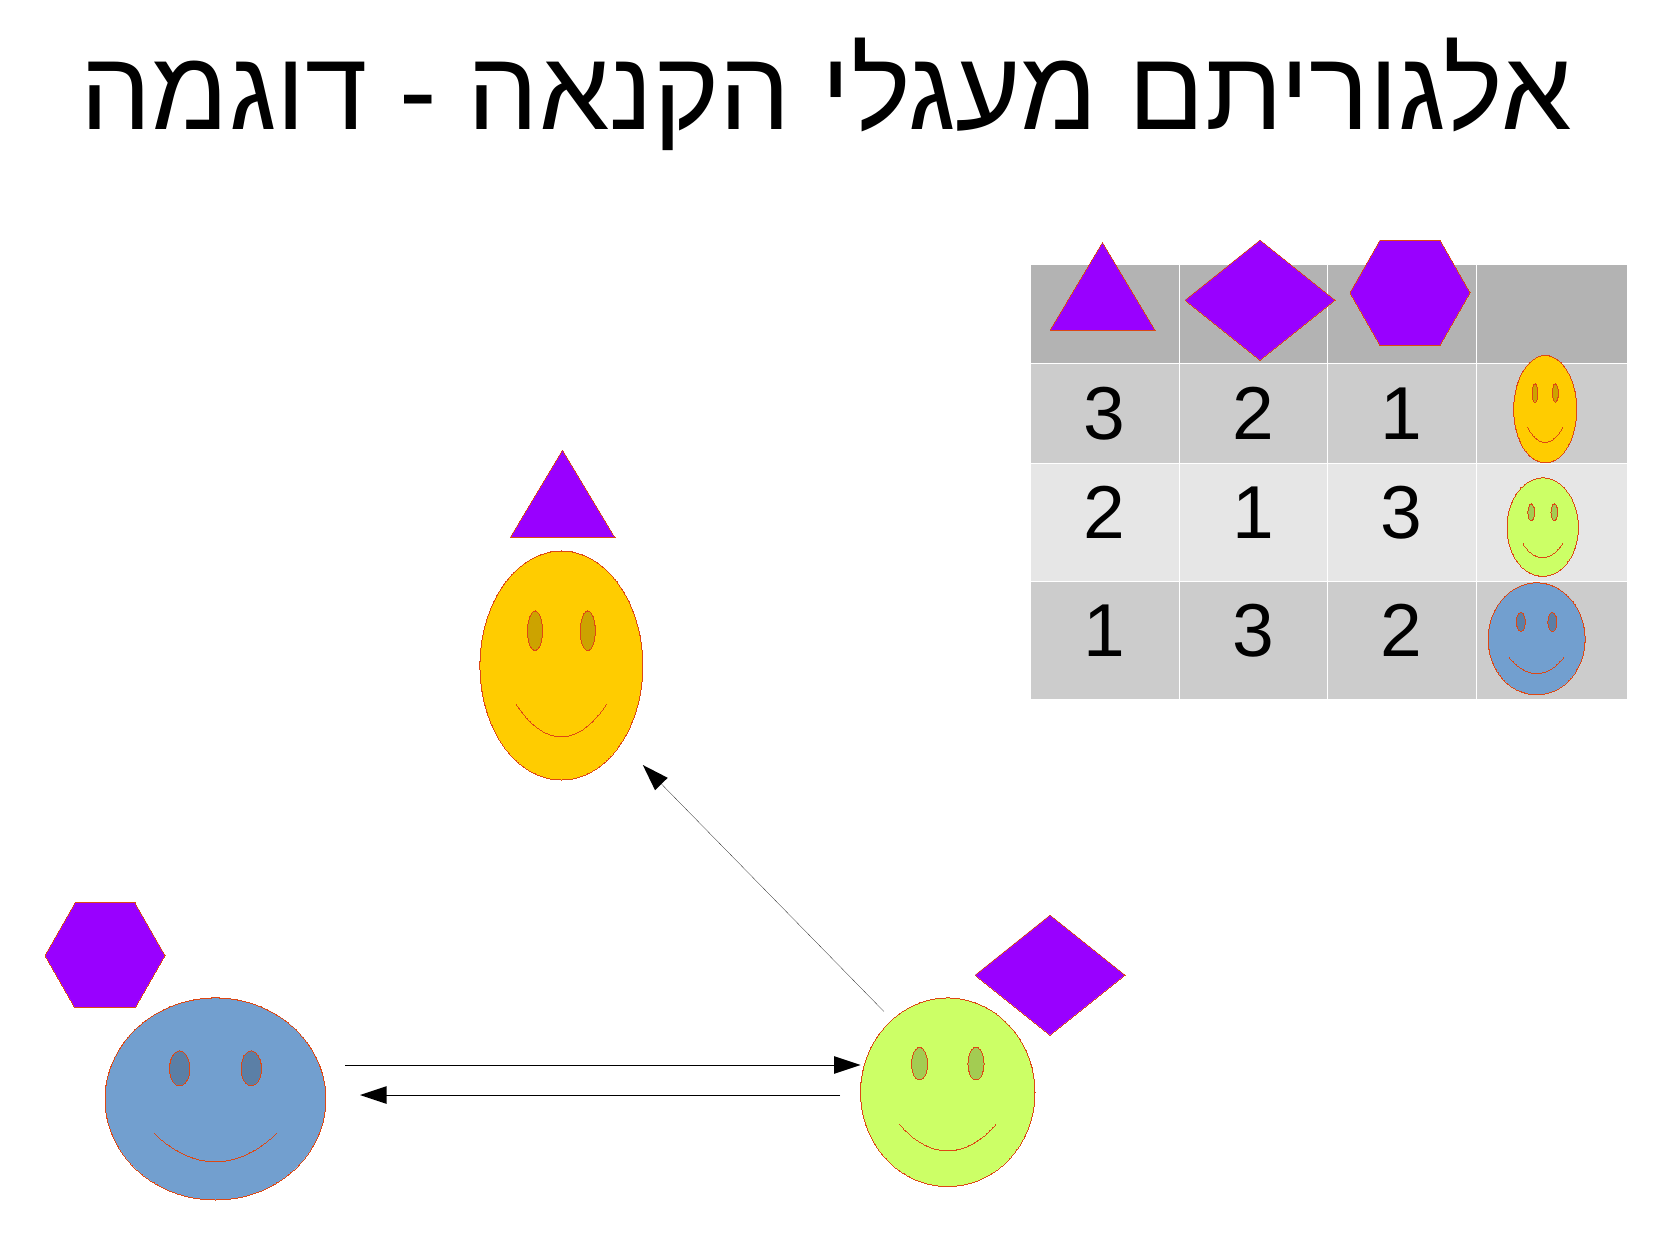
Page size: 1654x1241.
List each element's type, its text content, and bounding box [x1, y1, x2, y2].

text_box [1185, 240, 1336, 361]
table_cell [1477, 582, 1627, 699]
text_box [510, 450, 616, 538]
table_header [1293, 265, 1327, 292]
title אלגוריתם מעגלי הקנאה - דוגמה [0, 0, 1654, 198]
table_cell [1477, 464, 1627, 581]
table_cell 1 [1180, 464, 1327, 581]
text_box [975, 915, 1126, 1036]
text_box [105, 997, 326, 1201]
table_cell 3 [1031, 364, 1179, 463]
table_cell [1551, 364, 1627, 463]
table_cell 2 [1328, 582, 1476, 699]
text_box [1350, 240, 1471, 346]
text_box [1513, 355, 1577, 463]
table_header [1328, 265, 1476, 363]
text_box [45, 902, 166, 1008]
table_cell 1 [1328, 364, 1476, 463]
text_box [1507, 477, 1579, 577]
text_box [860, 997, 1036, 1187]
table_header [1477, 265, 1627, 363]
table_cell 1 [1031, 582, 1179, 699]
table_header [1180, 265, 1327, 363]
table_cell 2 [1031, 464, 1179, 581]
table_cell [1477, 364, 1540, 463]
text_box [1050, 242, 1156, 331]
text_box [479, 550, 643, 781]
table_cell 3 [1328, 464, 1476, 581]
table_cell 2 [1180, 364, 1327, 463]
text_box [1488, 582, 1586, 695]
table_header [1031, 265, 1179, 363]
table_cell 3 [1180, 582, 1327, 699]
